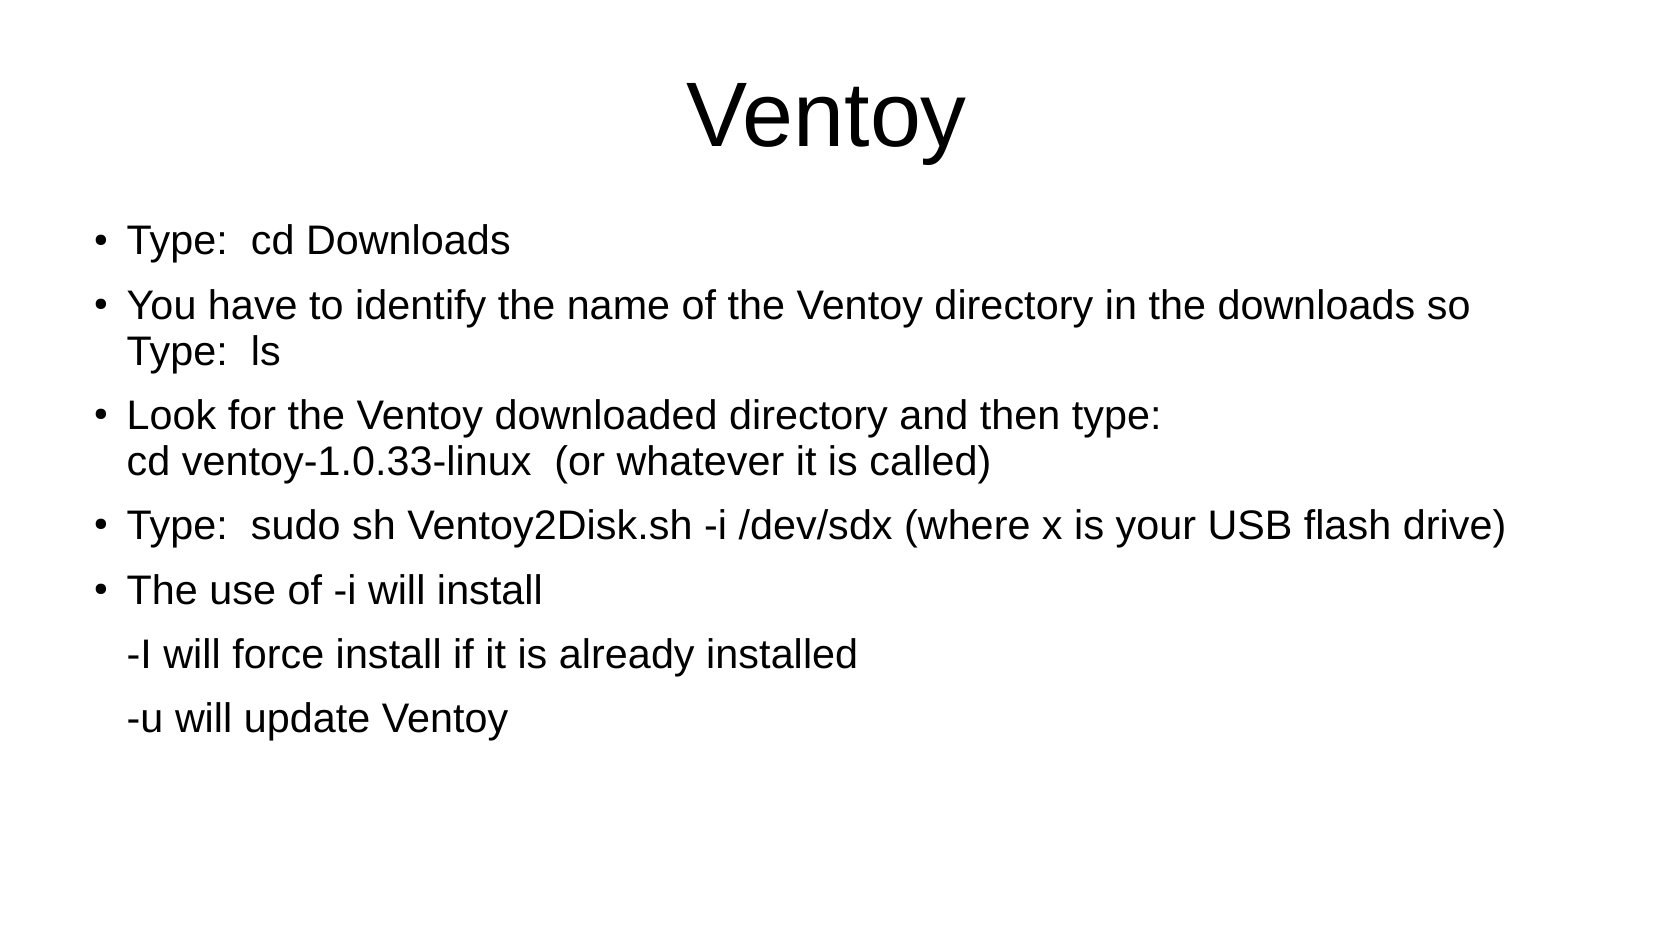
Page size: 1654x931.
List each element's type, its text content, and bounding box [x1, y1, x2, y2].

title Ventoy [82, 37, 1571, 193]
list Type: cd Downloads You have to identify the name of the Ventoy directory in the downloads so Type: ls Look for the Ventoy downloaded directory and then type: cd ventoy-1.0.33-linux (or whatever it is called) Type: sudo sh Ventoy2Disk.sh -i /dev/sdx (where x is your USB flash drive) The use of -i will install -I will force install if it is already installed -u will update Ventoy [82, 217, 1571, 758]
